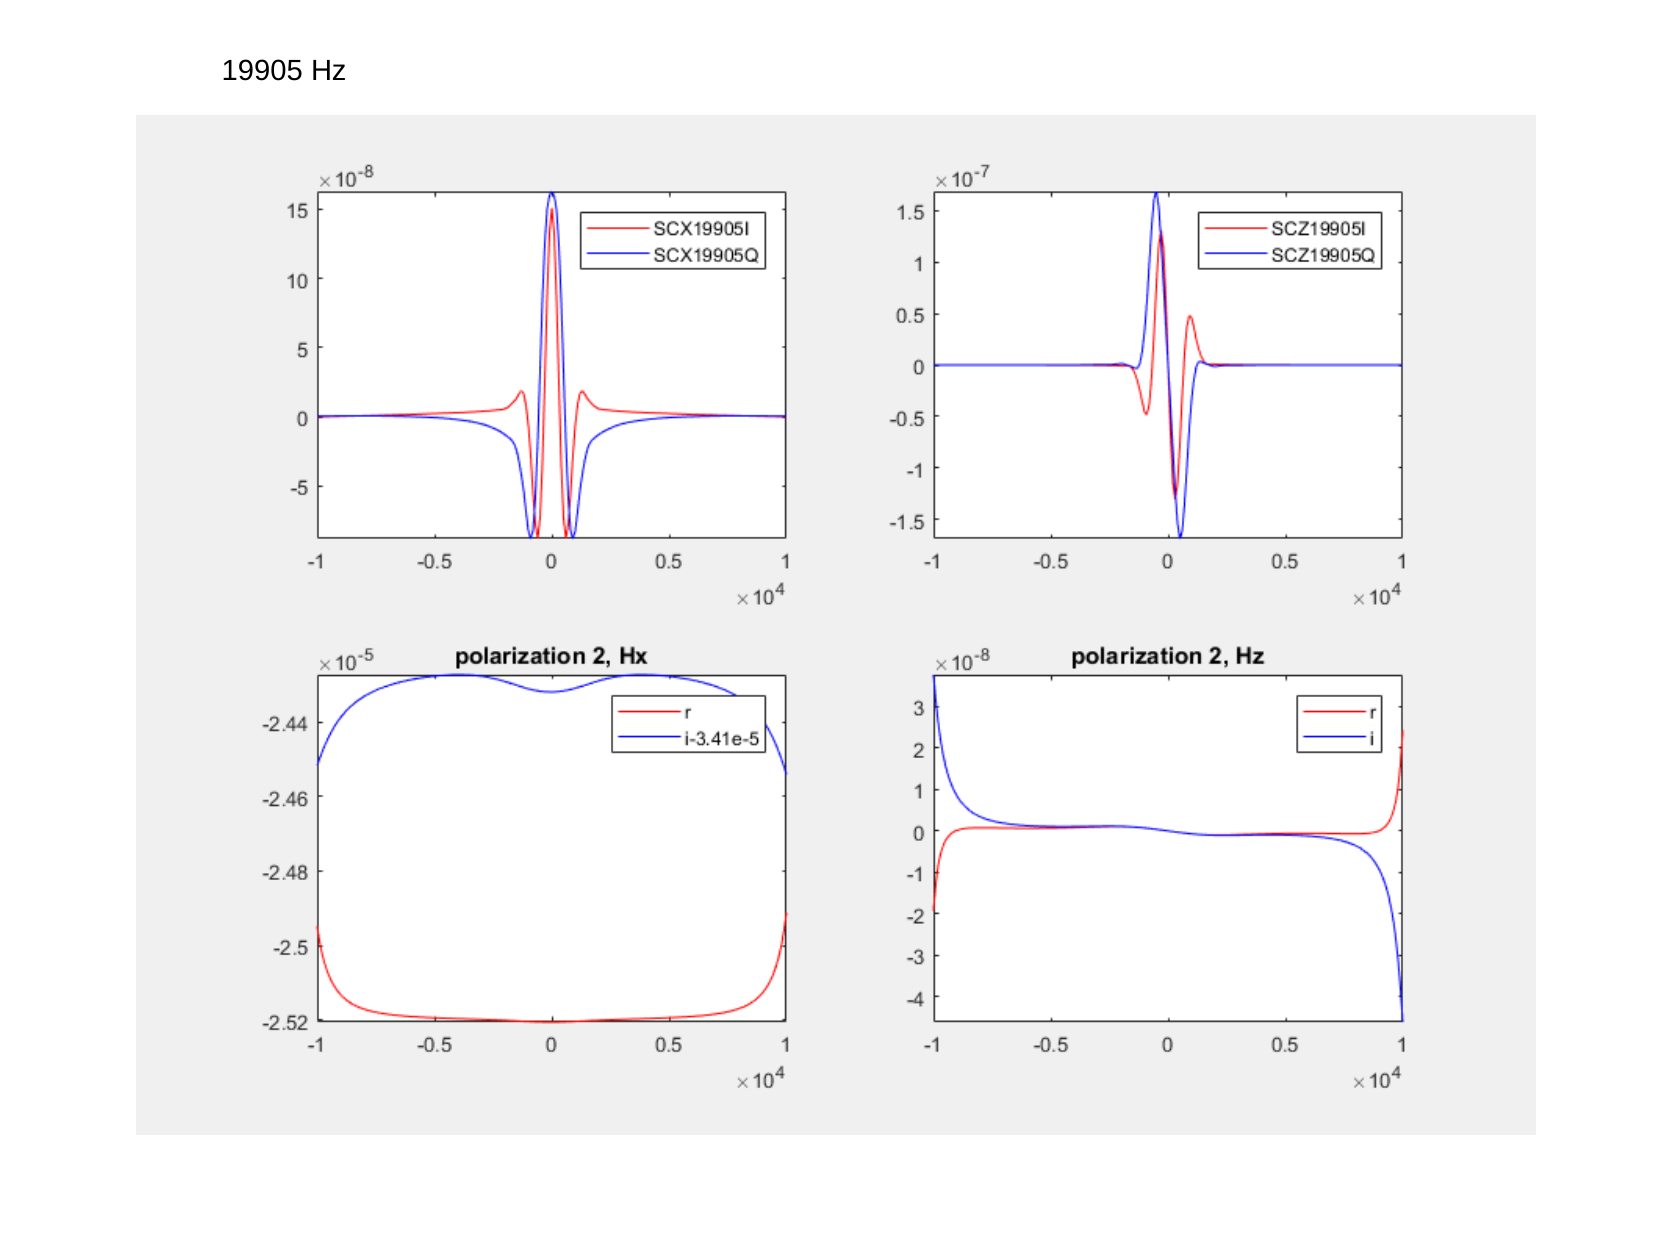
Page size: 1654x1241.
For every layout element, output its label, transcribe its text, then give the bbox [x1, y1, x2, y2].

text_box 19905 Hz [206, 46, 362, 94]
picture [136, 115, 1536, 1135]
